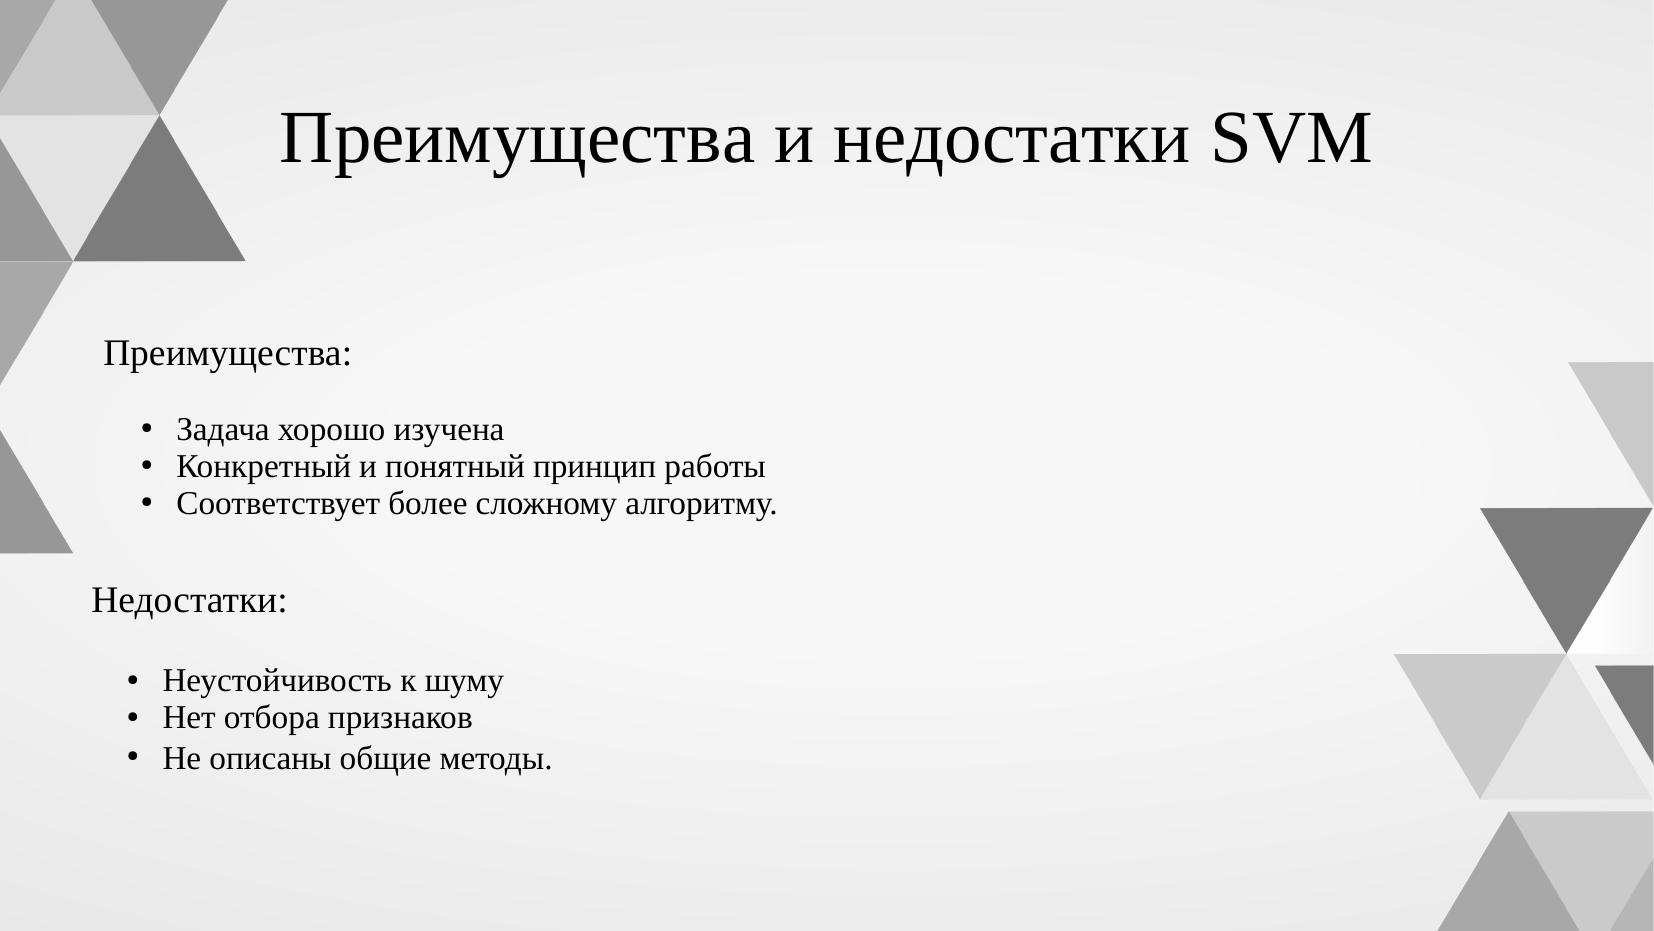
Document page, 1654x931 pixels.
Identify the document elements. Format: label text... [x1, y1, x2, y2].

picture [0, 0, 1654, 931]
text_box Преимущества и недостатки SVM [265, 88, 1389, 187]
text_box Преимущества: Задача хорошо изучена Конкретный и понятный принцип работы Соответствует более сложному алгоритму. [88, 324, 869, 631]
text_box Недостатки: Неустойчивость к шуму Нет отбора признаков Не описаны общие методы. [76, 571, 570, 828]
